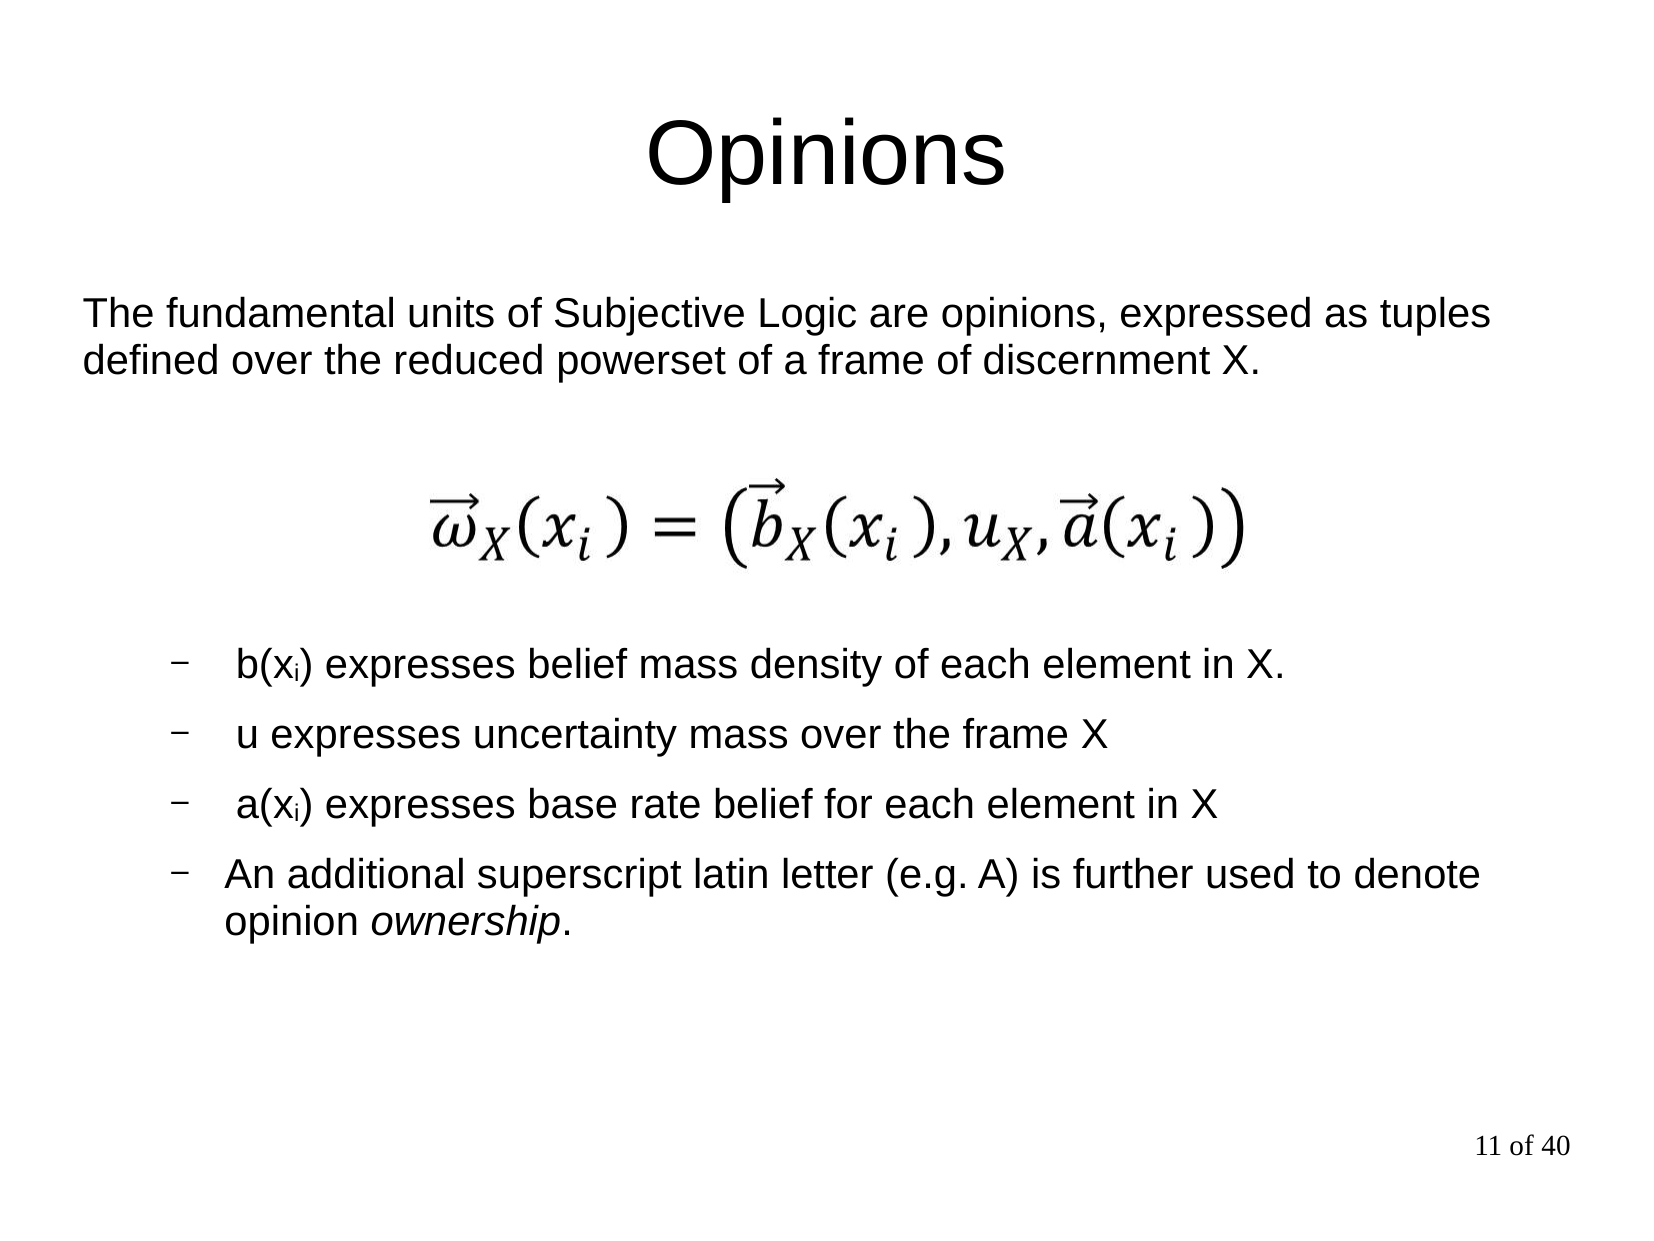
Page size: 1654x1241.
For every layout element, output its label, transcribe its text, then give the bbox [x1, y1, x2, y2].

title Opinions [82, 49, 1571, 257]
picture [381, 461, 1296, 585]
list The fundamental units of Subjective Logic are opinions, expressed as tuples defined over the reduced powerset of a frame of discernment X. b(xi) expresses belief mass density of each element in X. u expresses uncertainty mass over the frame X a(xi) expresses base rate belief for each element in X An additional superscript latin letter (e.g. A) is further used to denote opinion ownership. [82, 290, 1571, 1010]
